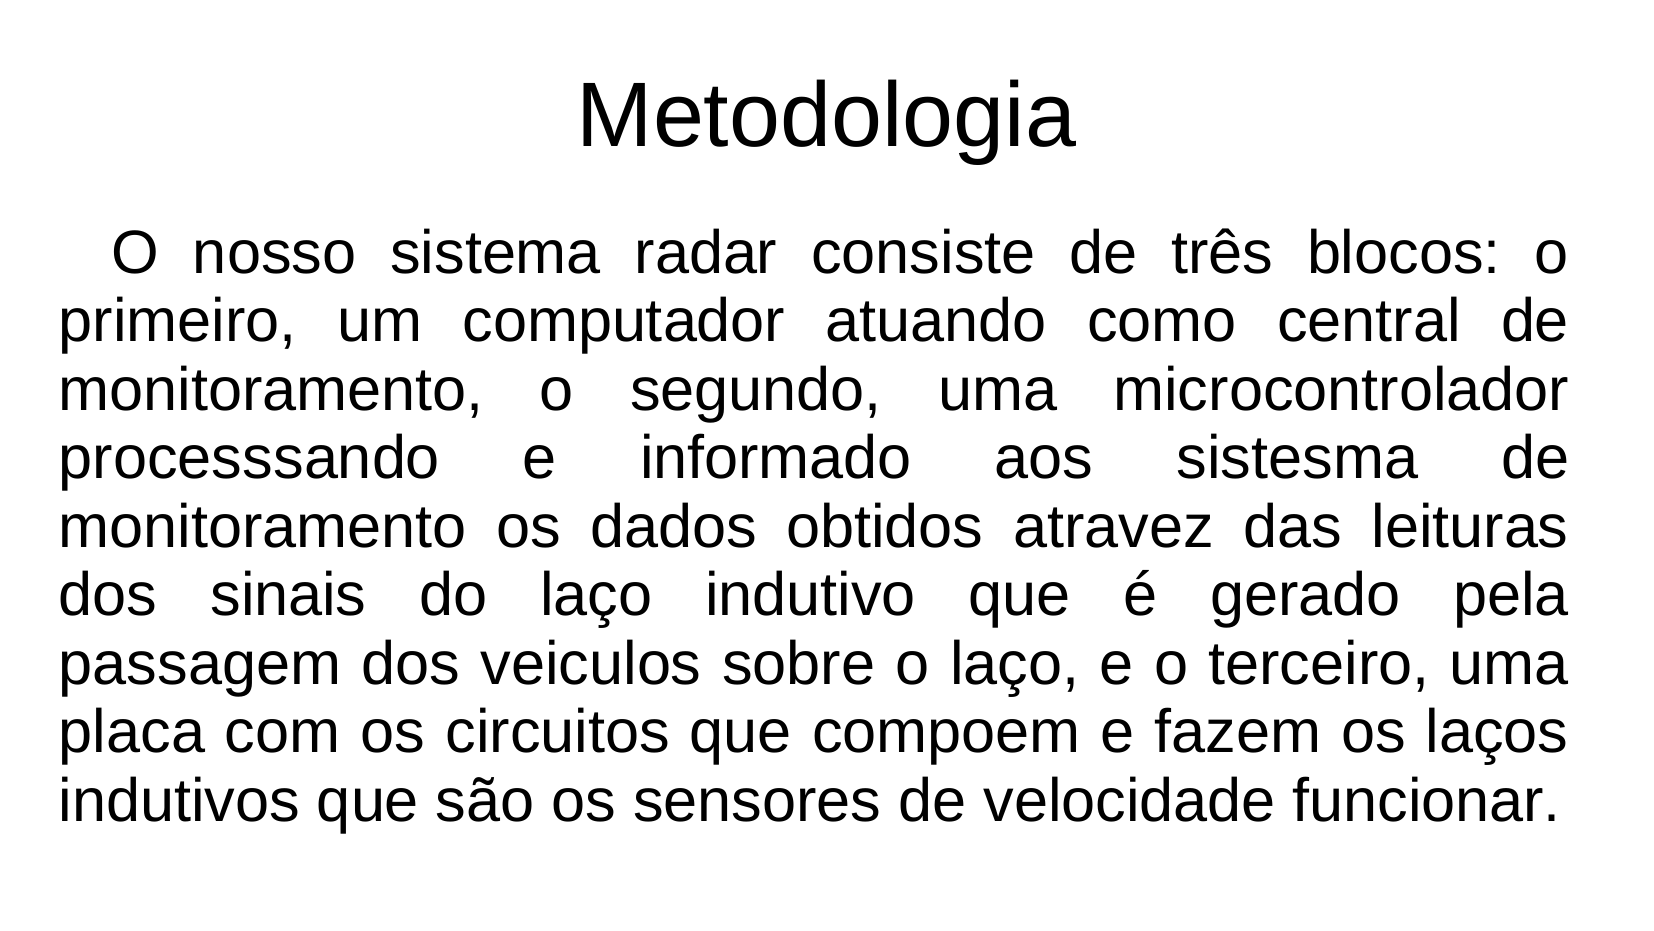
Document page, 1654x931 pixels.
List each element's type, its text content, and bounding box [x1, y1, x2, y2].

list O nosso sistema radar consiste de três blocos: o primeiro, um computador atuando como central de monitoramento, o segundo, uma microcontrolador processsando e informado aos sistesma de monitoramento os dados obtidos atravez das leituras dos sinais do laço indutivo que é gerado pela passagem dos veiculos sobre o laço, e o terceiro, uma placa com os circuitos que compoem e fazem os laços indutivos que são os sensores de velocidade funcionar. [59, 217, 1571, 863]
title Metodologia [82, 37, 1571, 193]
